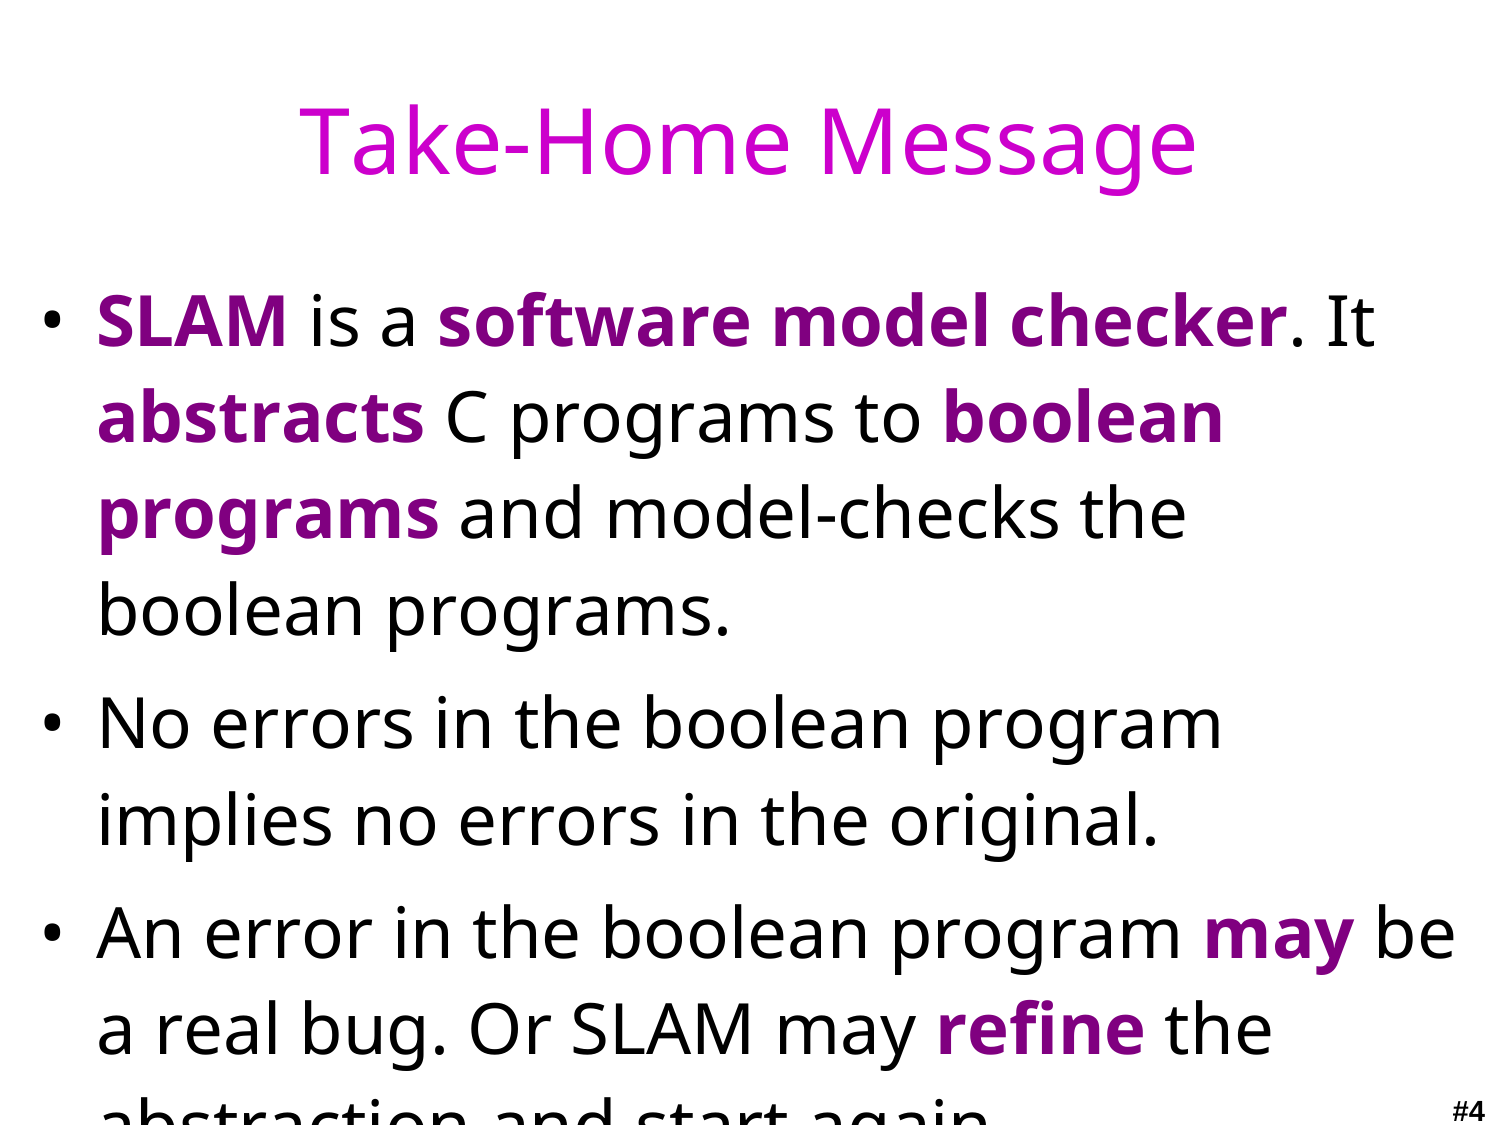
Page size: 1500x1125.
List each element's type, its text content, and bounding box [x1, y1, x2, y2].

title Take-Home Message [24, 45, 1476, 233]
list SLAM is a software model checker. It abstracts C programs to boolean programs and model-checks the boolean programs. No errors in the boolean program implies no errors in the original. An error in the boolean program may be a real bug. Or SLAM may refine the abstraction and start again. [24, 262, 1476, 1101]
